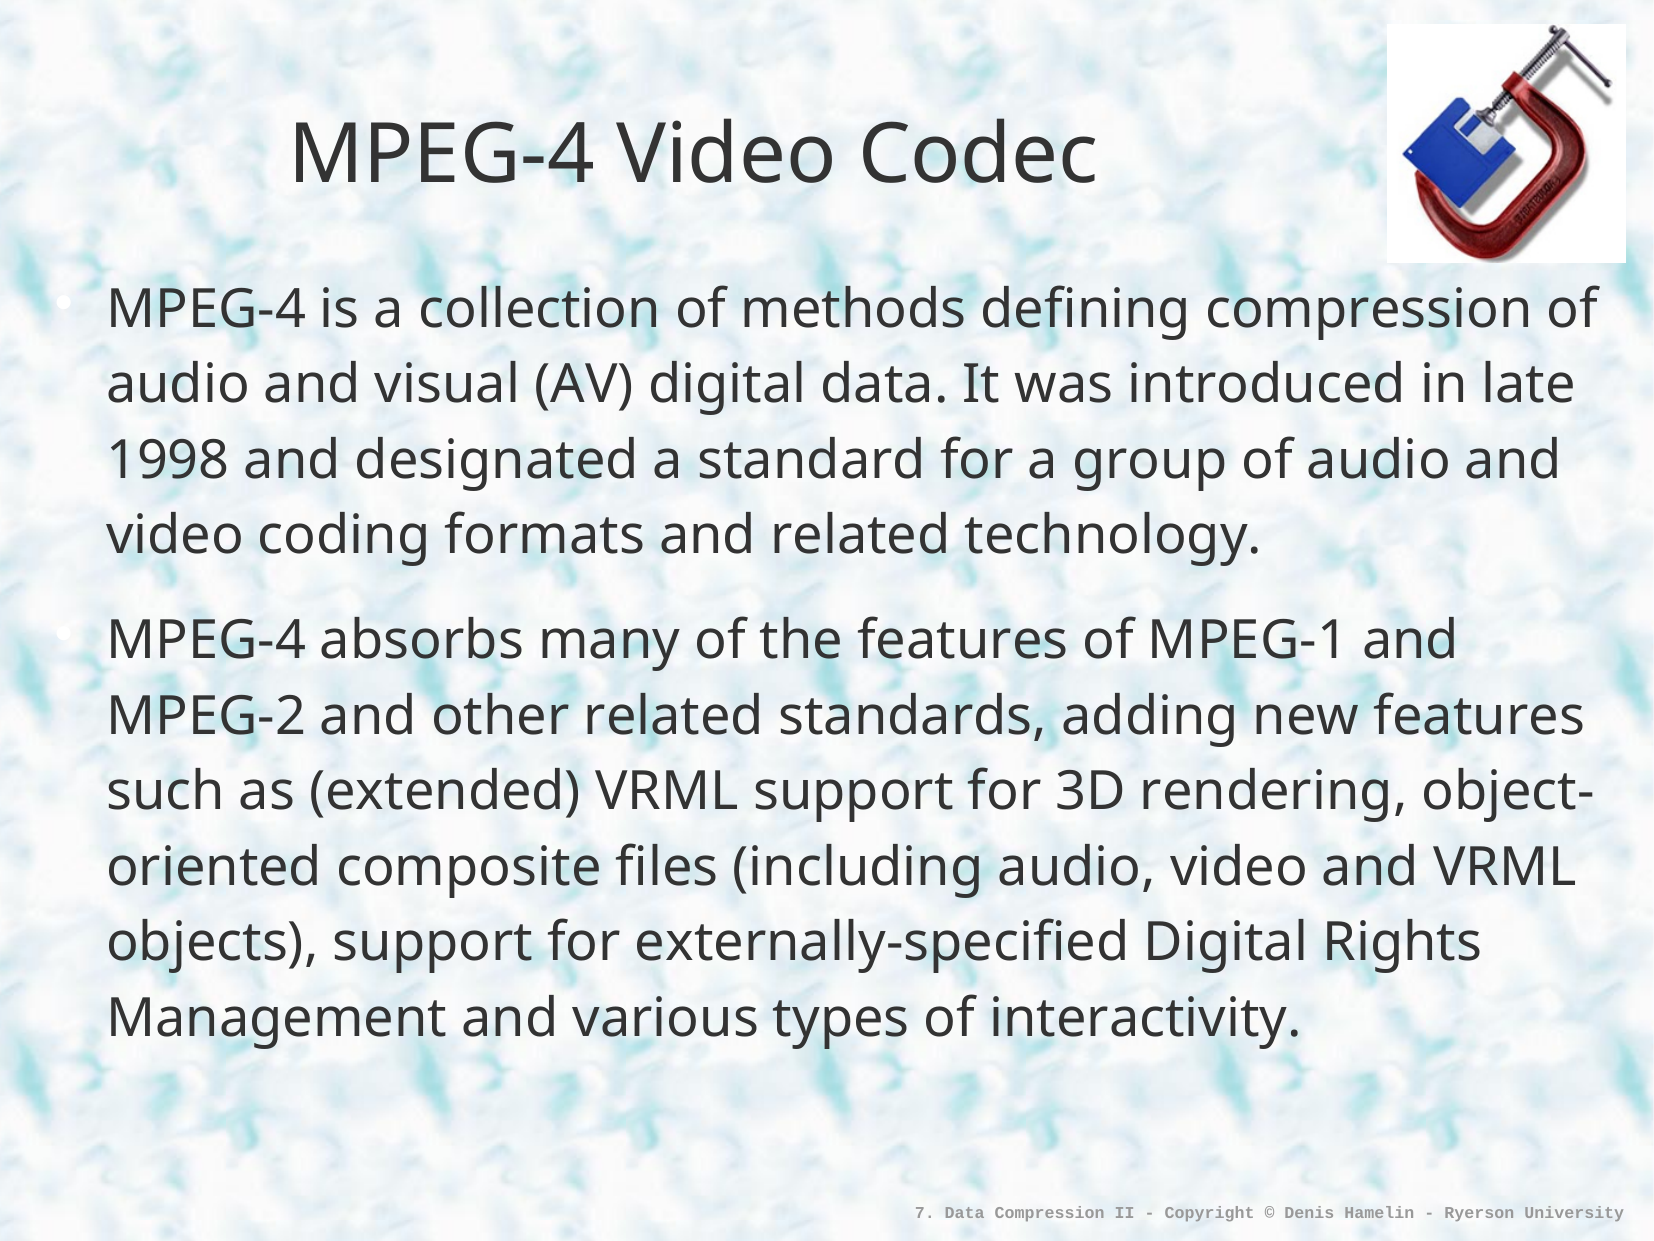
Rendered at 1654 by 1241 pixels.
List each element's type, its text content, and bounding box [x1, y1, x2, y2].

picture [0, 0, 1654, 1241]
list MPEG-4 is a collection of methods defining compression of audio and visual (AV) digital data. It was introduced in late 1998 and designated a standard for a group of audio and video coding formats and related technology. MPEG-4 absorbs many of the features of MPEG-1 and MPEG-2 and other related standards, adding new features such as (extended) VRML support for 3D rendering, object-oriented composite files (including audio, video and VRML objects), support for externally-specified Digital Rights Management and various types of interactivity. [37, 262, 1613, 1120]
title MPEG-4 Video Codec [37, 37, 1350, 245]
